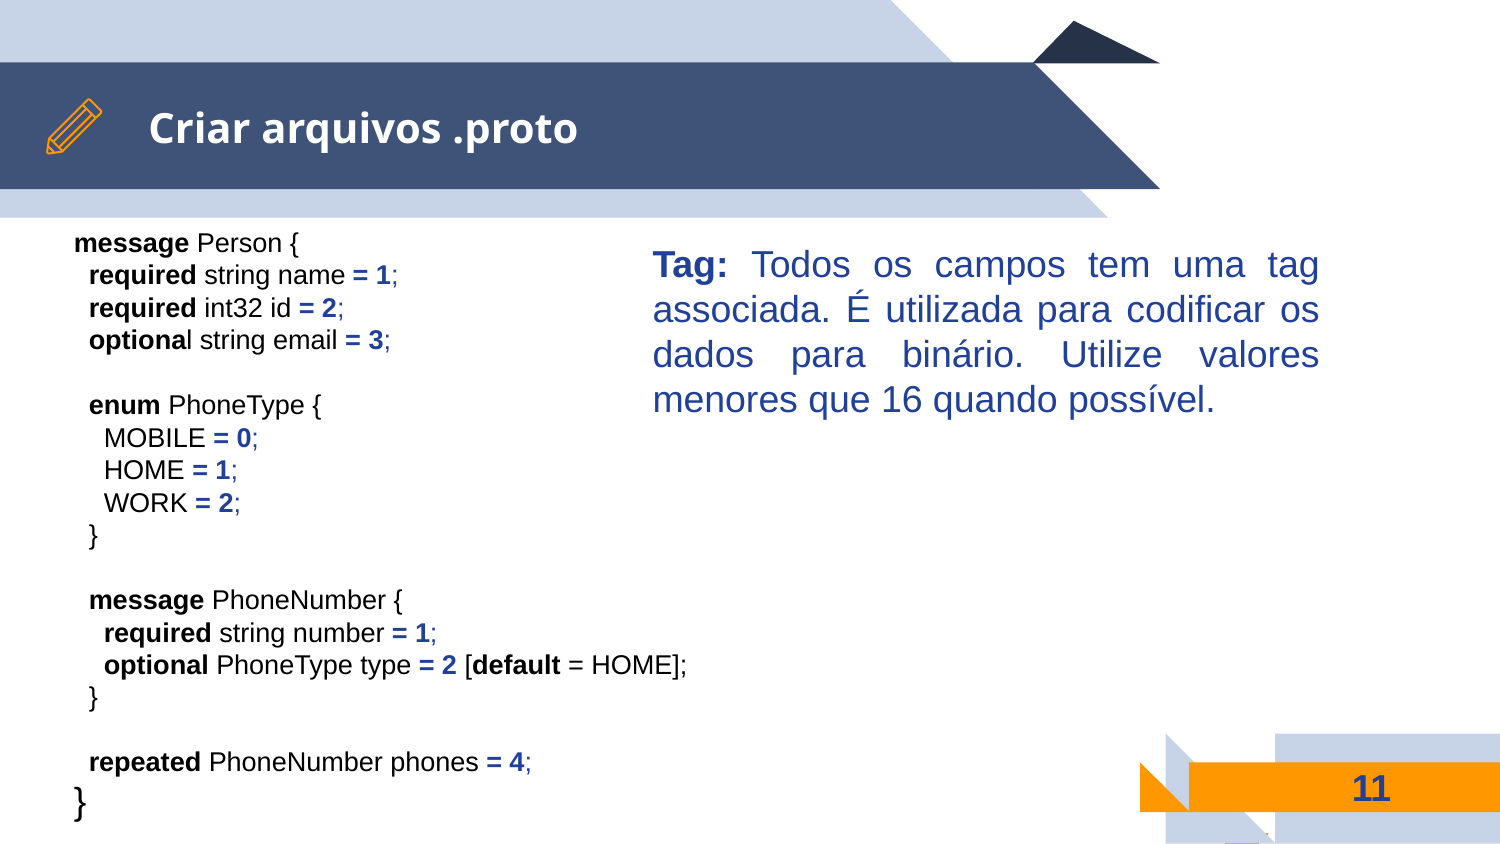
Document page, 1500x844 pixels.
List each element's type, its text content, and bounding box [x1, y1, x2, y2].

text_box Tag: Todos os campos tem uma tag associada. É utilizada para codificar os dados para binário. Utilize valores menores que 16 quando possível. [637, 232, 1335, 414]
text_box Criar arquivos .proto [133, 64, 1035, 190]
text_box 11 [1249, 760, 1494, 813]
text_box message Person { required string name = 1; required int32 id = 2; optional string email = 3; enum PhoneType { MOBILE = 0; HOME = 1; WORK = 2; } message PhoneNumber { required string number = 1; optional PhoneType type = 2 [default = HOME]; } repeated PhoneNumber phones = 4; } [58, 217, 1181, 781]
